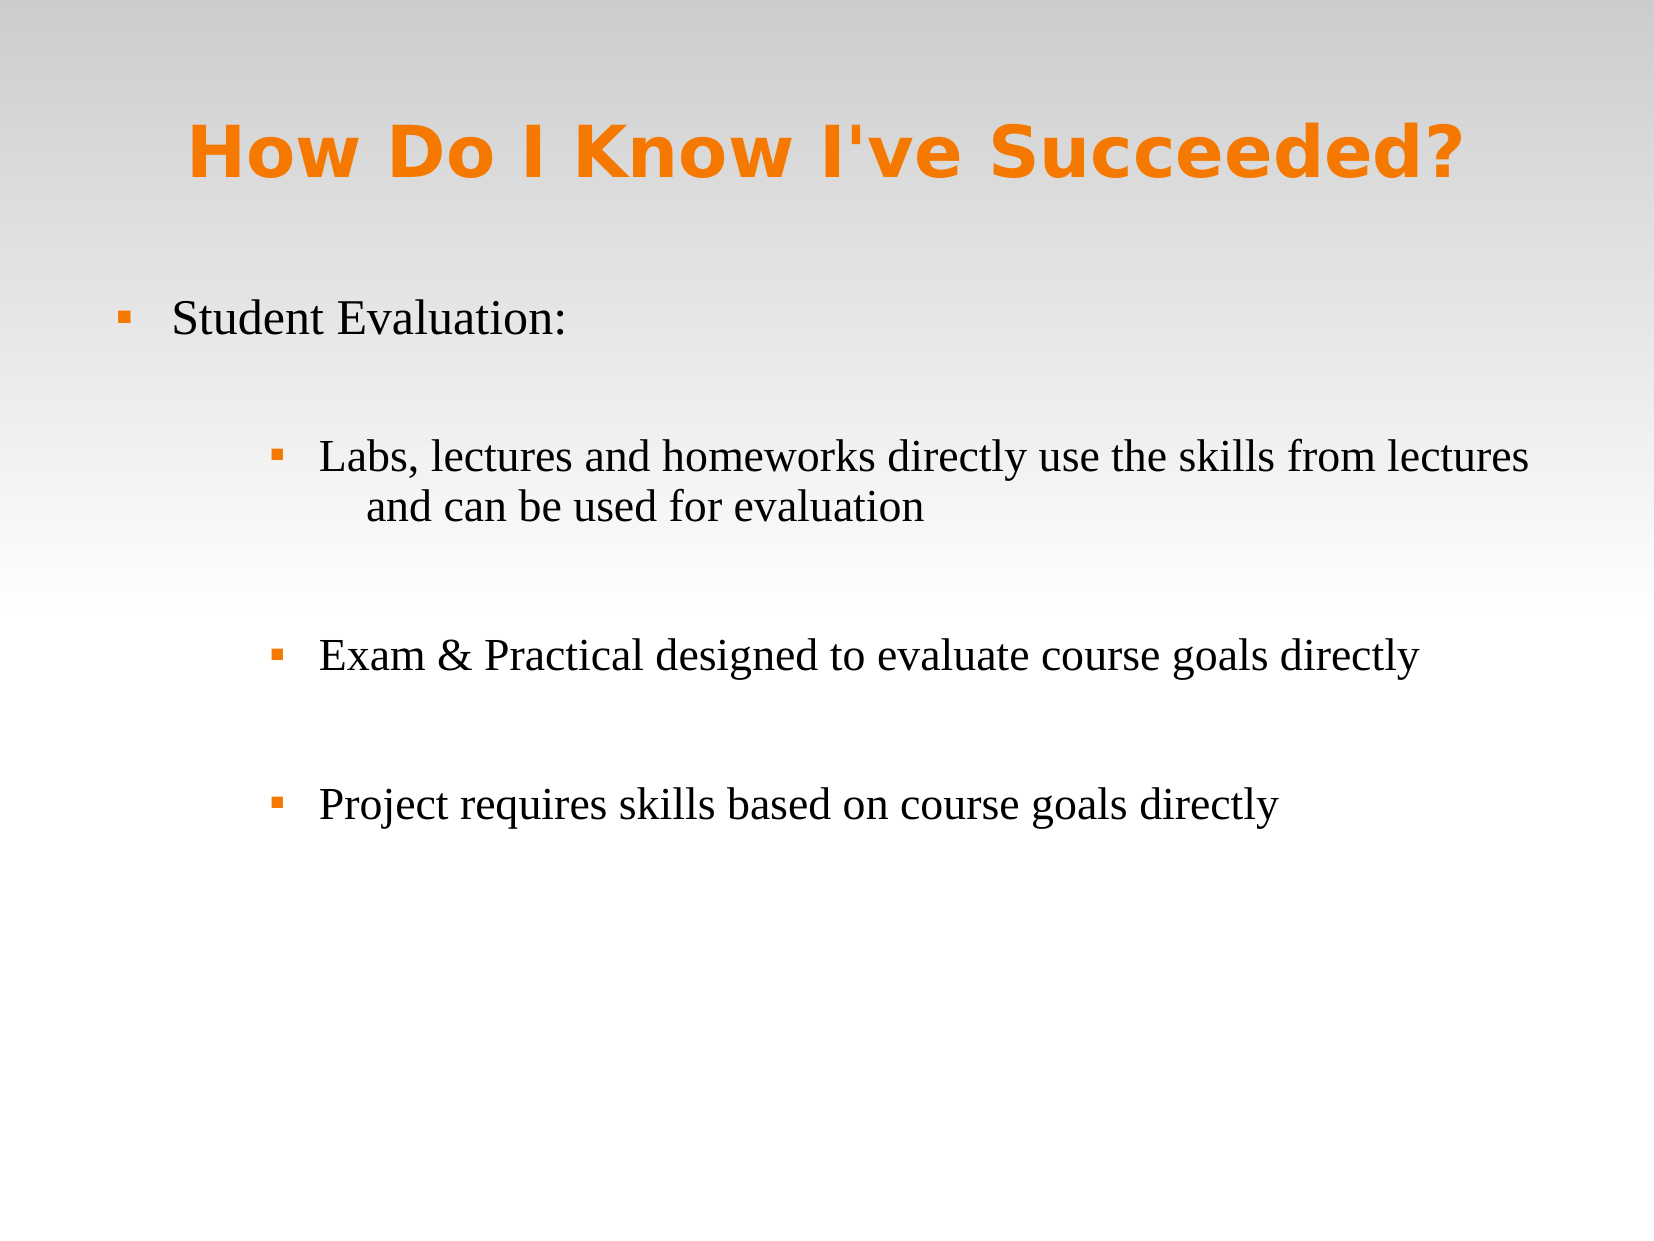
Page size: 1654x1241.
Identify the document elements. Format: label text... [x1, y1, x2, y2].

title How Do I Know I've Succeeded? [82, 49, 1571, 257]
list Student Evaluation: Labs, lectures and homeworks directly use the skills from lectures and can be used for evaluation Exam & Practical designed to evaluate course goals directly Project requires skills based on course goals directly [82, 290, 1571, 1109]
